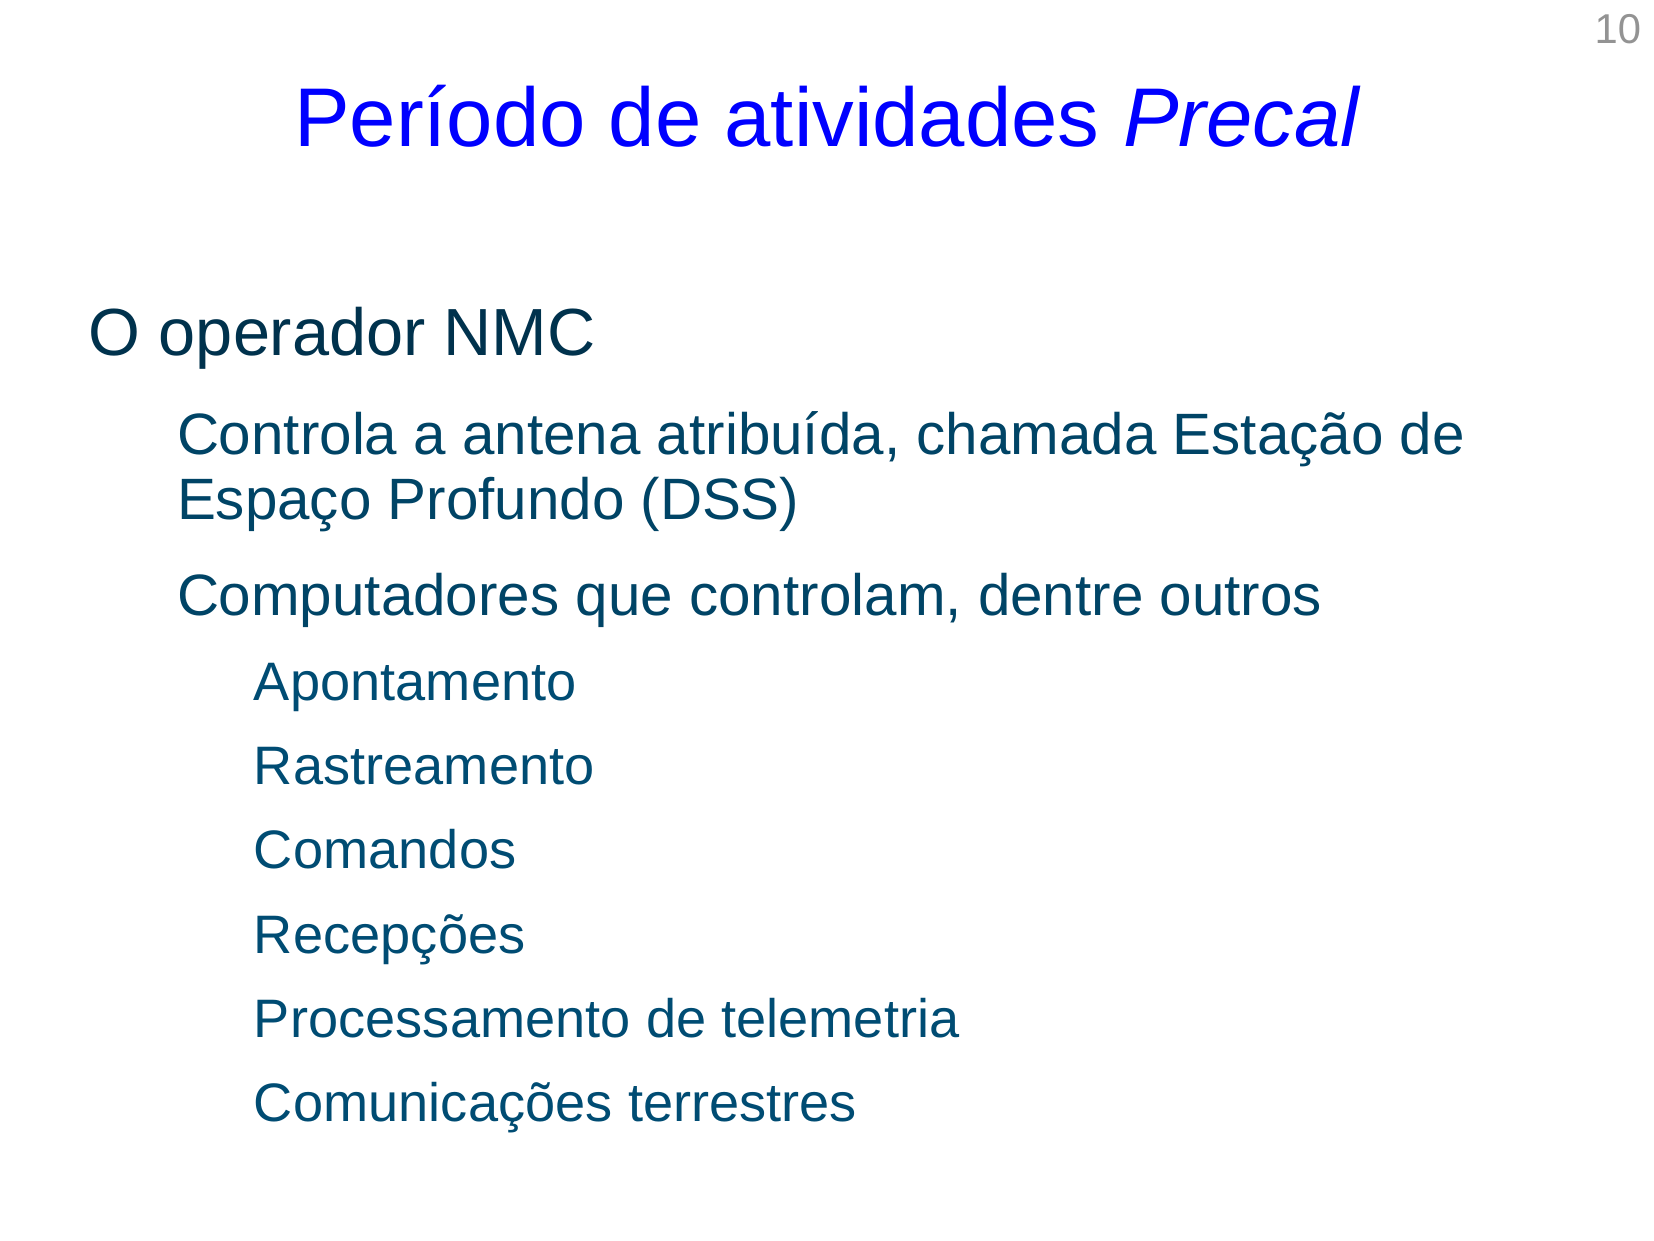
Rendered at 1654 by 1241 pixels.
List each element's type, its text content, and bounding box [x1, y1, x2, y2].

title Período de atividades Precal [88, 59, 1565, 178]
list O operador NMC Controla a antena atribuída, chamada Estação de Espaço Profundo (DSS) Computadores que controlam, dentre outros Apontamento Rastreamento Comandos Recepções Processamento de telemetria Comunicações terrestres [88, 295, 1565, 1182]
